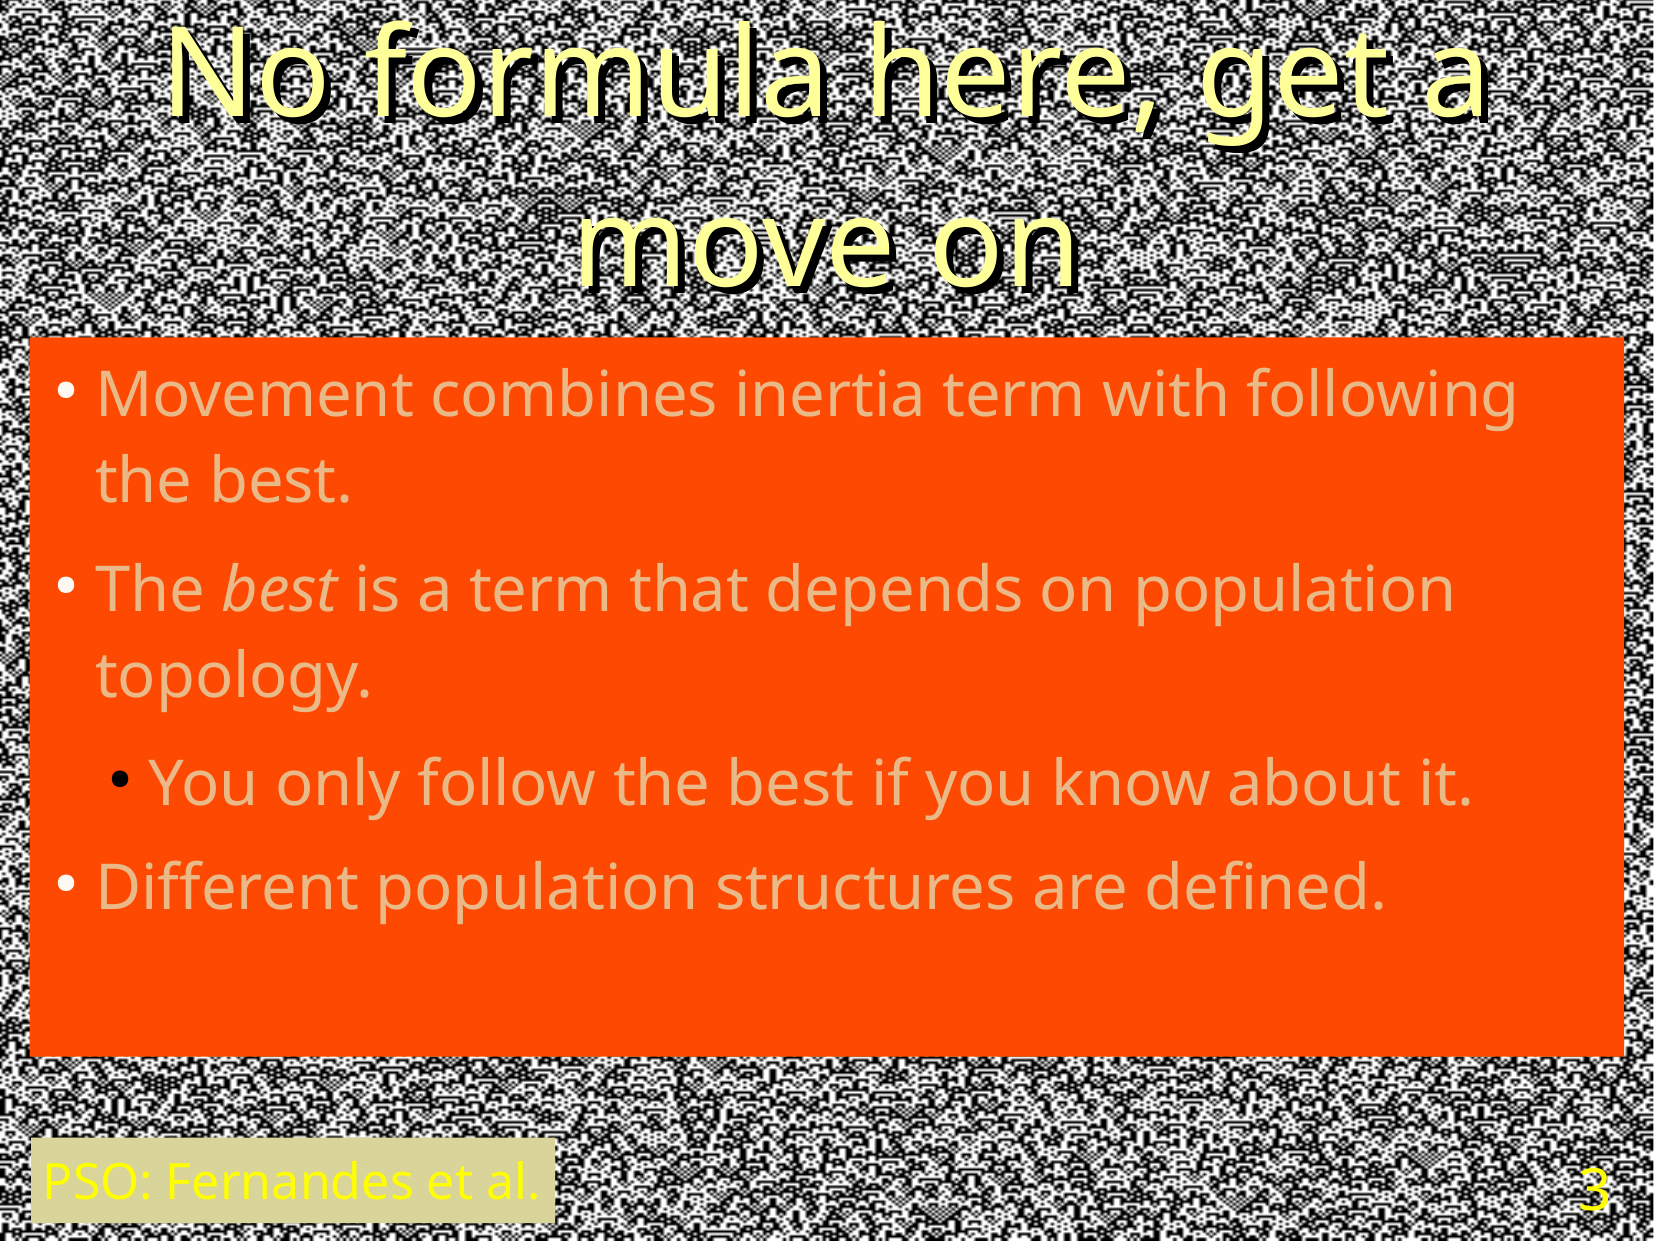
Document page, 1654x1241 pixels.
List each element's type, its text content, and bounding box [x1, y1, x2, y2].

list Movement combines inertia term with following the best. The best is a term that depends on population topology. You only follow the best if you know about it. Different population structures are defined. [29, 337, 1625, 1057]
picture [0, 0, 1654, 1241]
title No formula here, get a move on [82, 2, 1571, 304]
